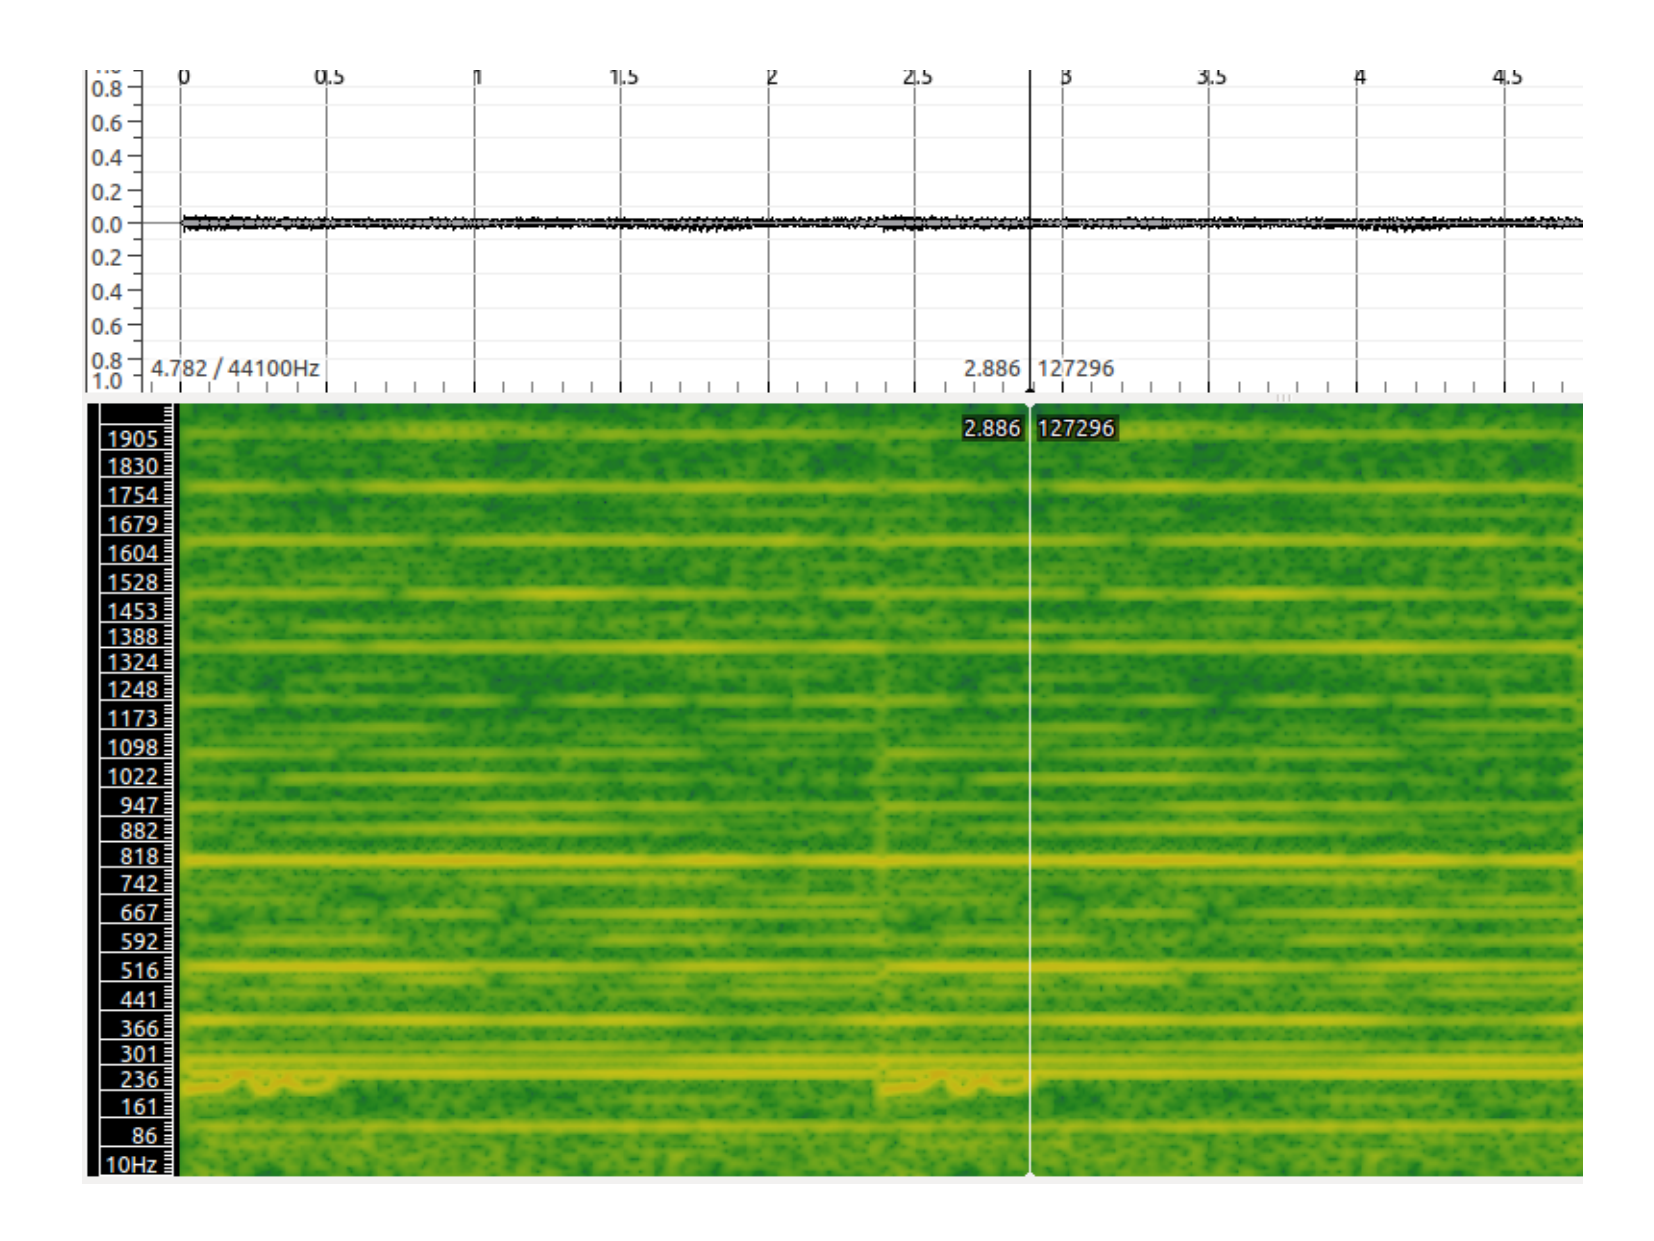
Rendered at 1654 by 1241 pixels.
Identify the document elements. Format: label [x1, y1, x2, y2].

picture [82, 70, 1583, 1184]
